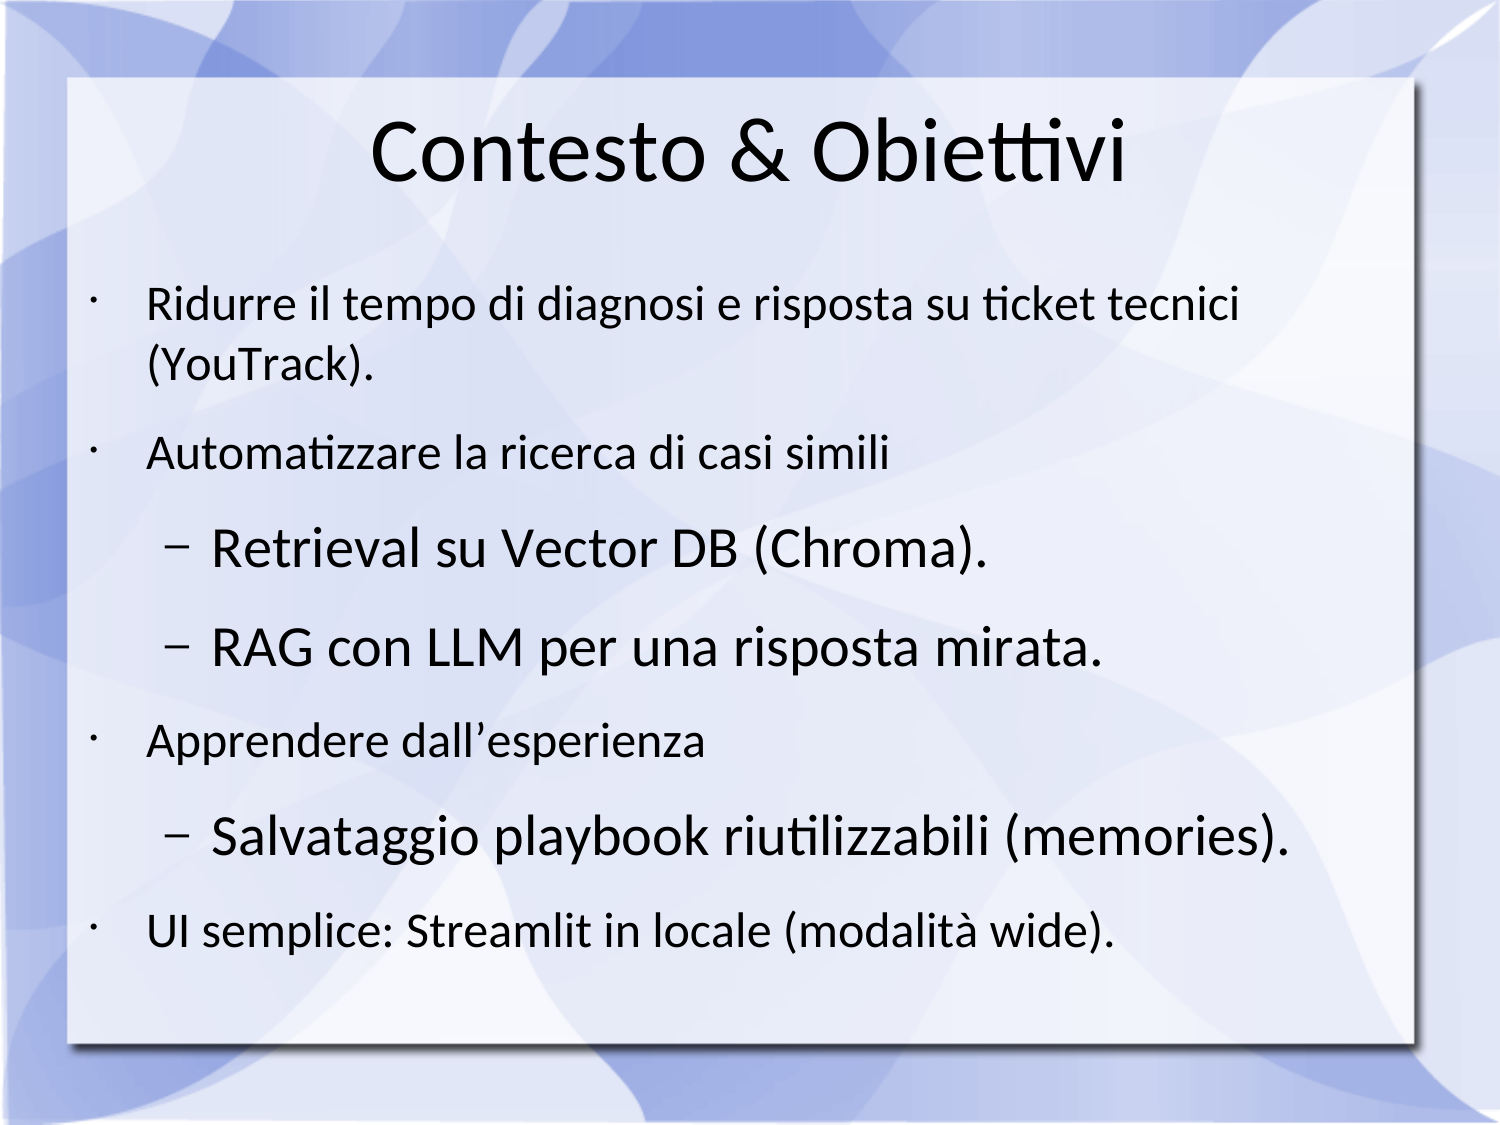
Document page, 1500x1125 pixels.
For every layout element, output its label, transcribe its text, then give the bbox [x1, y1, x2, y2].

list Ridurre il tempo di diagnosi e risposta su ticket tecnici (YouTrack). Automatizzare la ricerca di casi simili Retrieval su Vector DB (Chroma). RAG con LLM per una risposta mirata. Apprendere dall’esperienza Salvataggio playbook riutilizzabili (memories). UI semplice: Streamlit in locale (modalità wide). [75, 262, 1425, 1005]
title Contesto & Obiettivi [75, 82, 1425, 262]
picture [0, 0, 1500, 1125]
